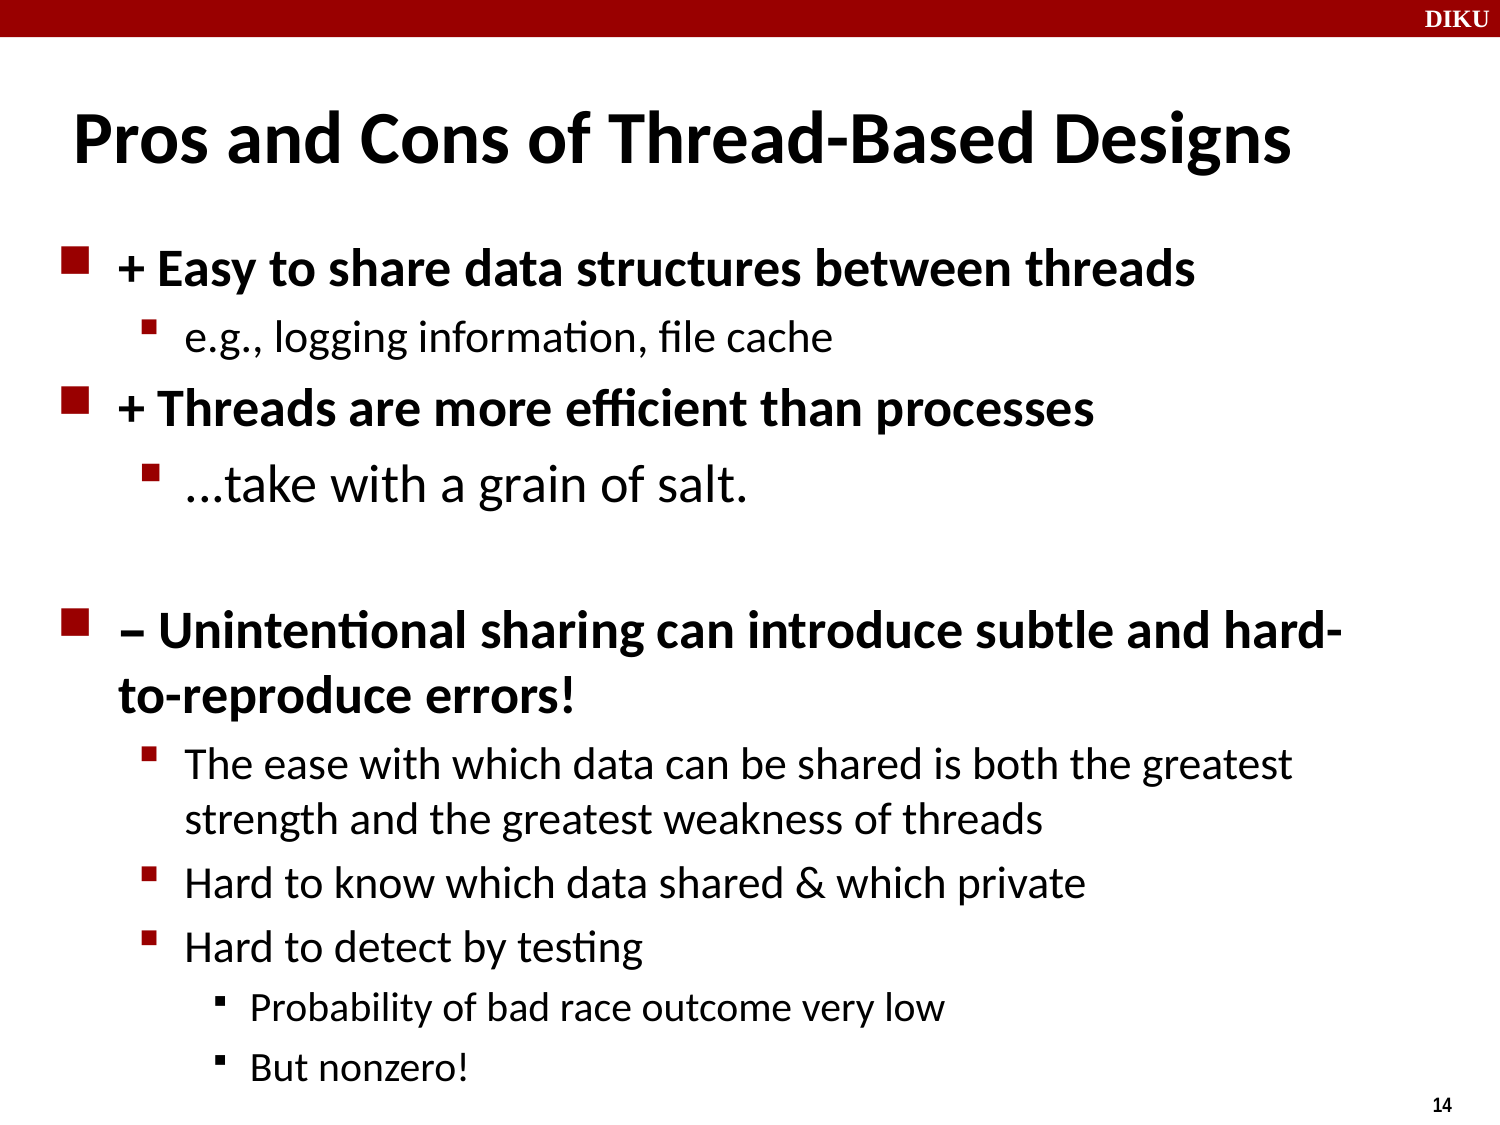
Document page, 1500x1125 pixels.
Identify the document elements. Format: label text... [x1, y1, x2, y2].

text_box + Easy to share data structures between threads e.g., logging information, file cache + Threads are more efficient than processes ...take with a grain of salt. – Unintentional sharing can introduce subtle and hard-to-reproduce errors! The ease with which data can be shared is both the greatest strength and the greatest weakness of threads Hard to know which data shared & which private Hard to detect by testing Probability of bad race outcome very low But nonzero! [47, 224, 1411, 1082]
text_box Pros and Cons of Thread-Based Designs [58, 71, 1350, 197]
